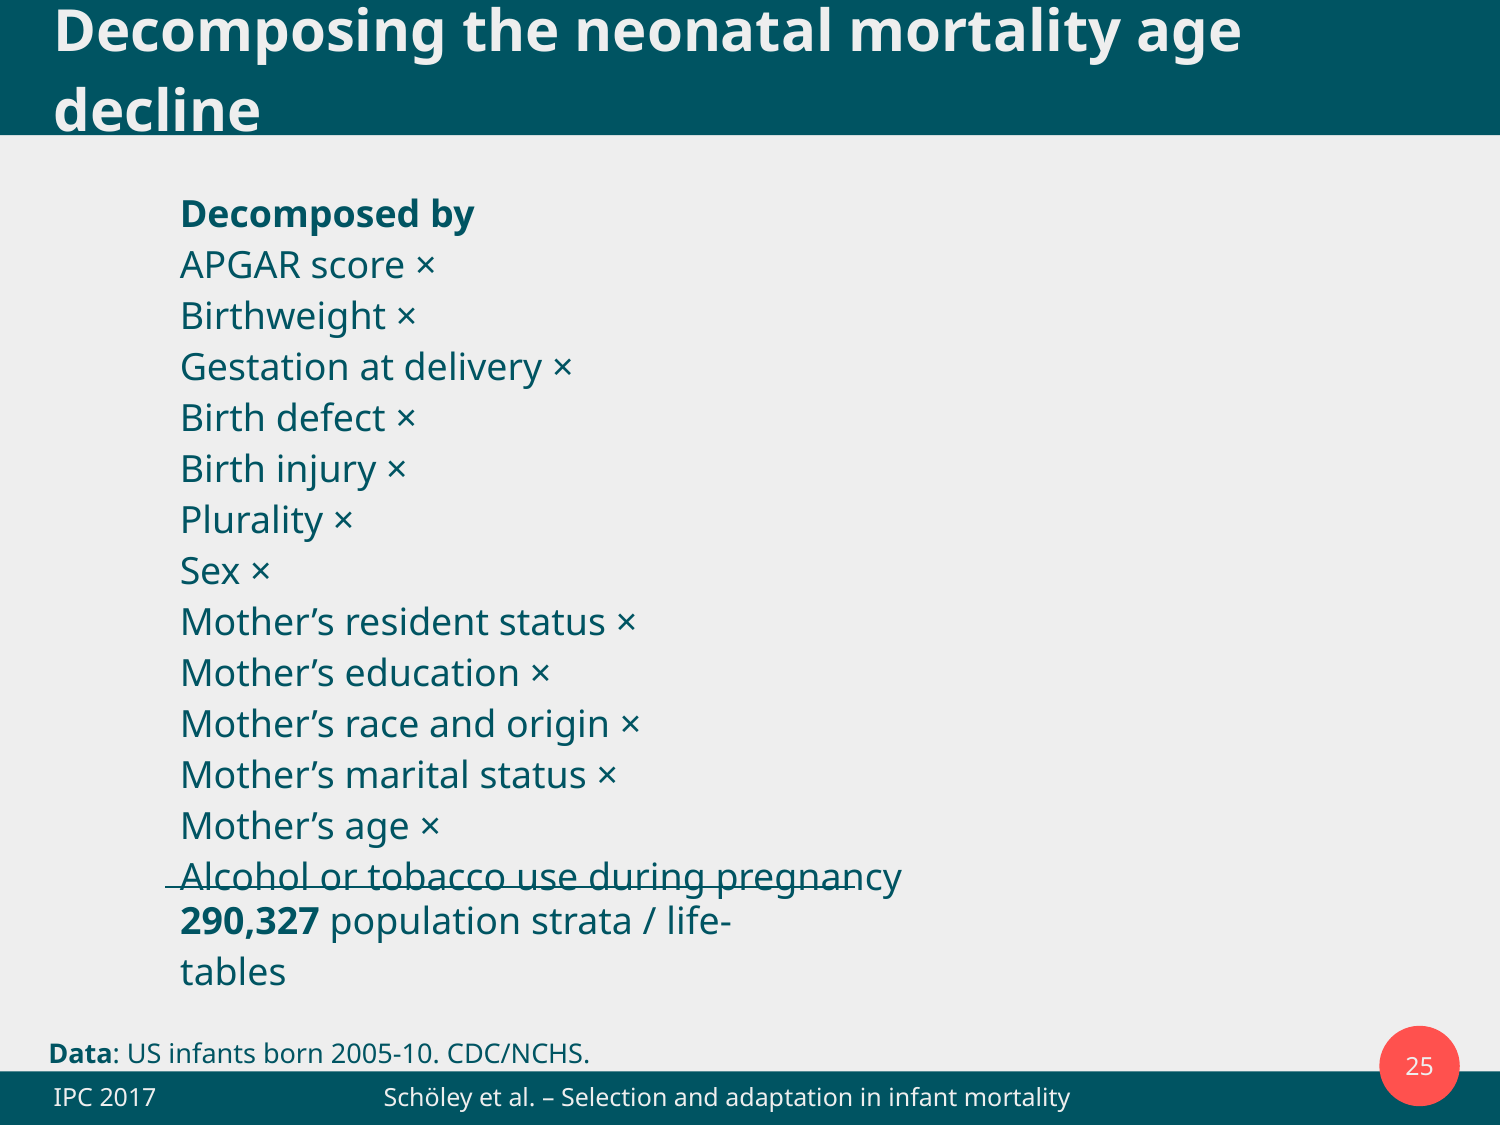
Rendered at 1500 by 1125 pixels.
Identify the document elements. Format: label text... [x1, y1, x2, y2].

text_box 290,327 population strata / life-tables [165, 887, 826, 952]
title Decomposing the neonatal mortality age decline [53, 0, 1447, 141]
text_box Data: US infants born 2005-10. CDC/NCHS. [33, 1026, 931, 1078]
text_box Decomposed by APGAR score × Birthweight × Gestation at delivery × Birth defect × Birth injury × Plurality × Sex × Mother’s resident status × Mother’s education × Mother’s race and origin × Mother’s marital status × Mother’s age × Alcohol or tobacco use during pregnancy [165, 179, 877, 889]
